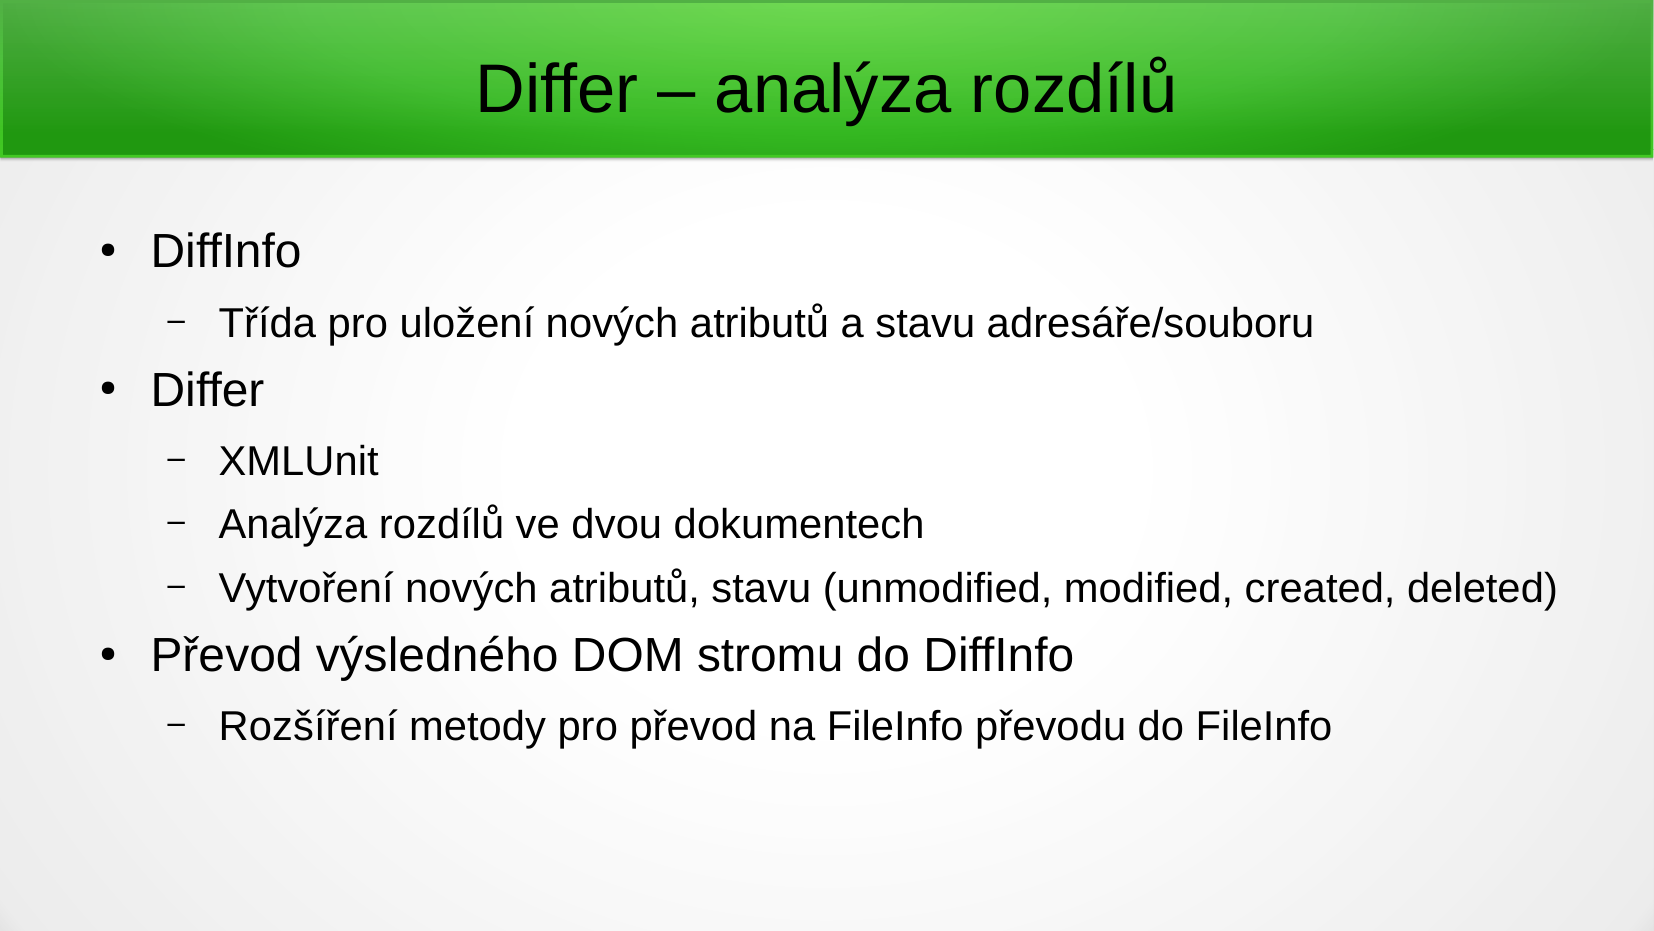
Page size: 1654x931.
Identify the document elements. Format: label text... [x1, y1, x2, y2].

list DiffInfo Třída pro uložení nových atributů a stavu adresáře/souboru Differ XMLUnit Analýza rozdílů ve dvou dokumentech Vytvoření nových atributů, stavu (unmodified, modified, created, deleted) Převod výsledného DOM stromu do DiffInfo Rozšíření metody pro převod na FileInfo převodu do FileInfo [82, 224, 1571, 764]
title Differ – analýza rozdílů [82, 35, 1571, 142]
